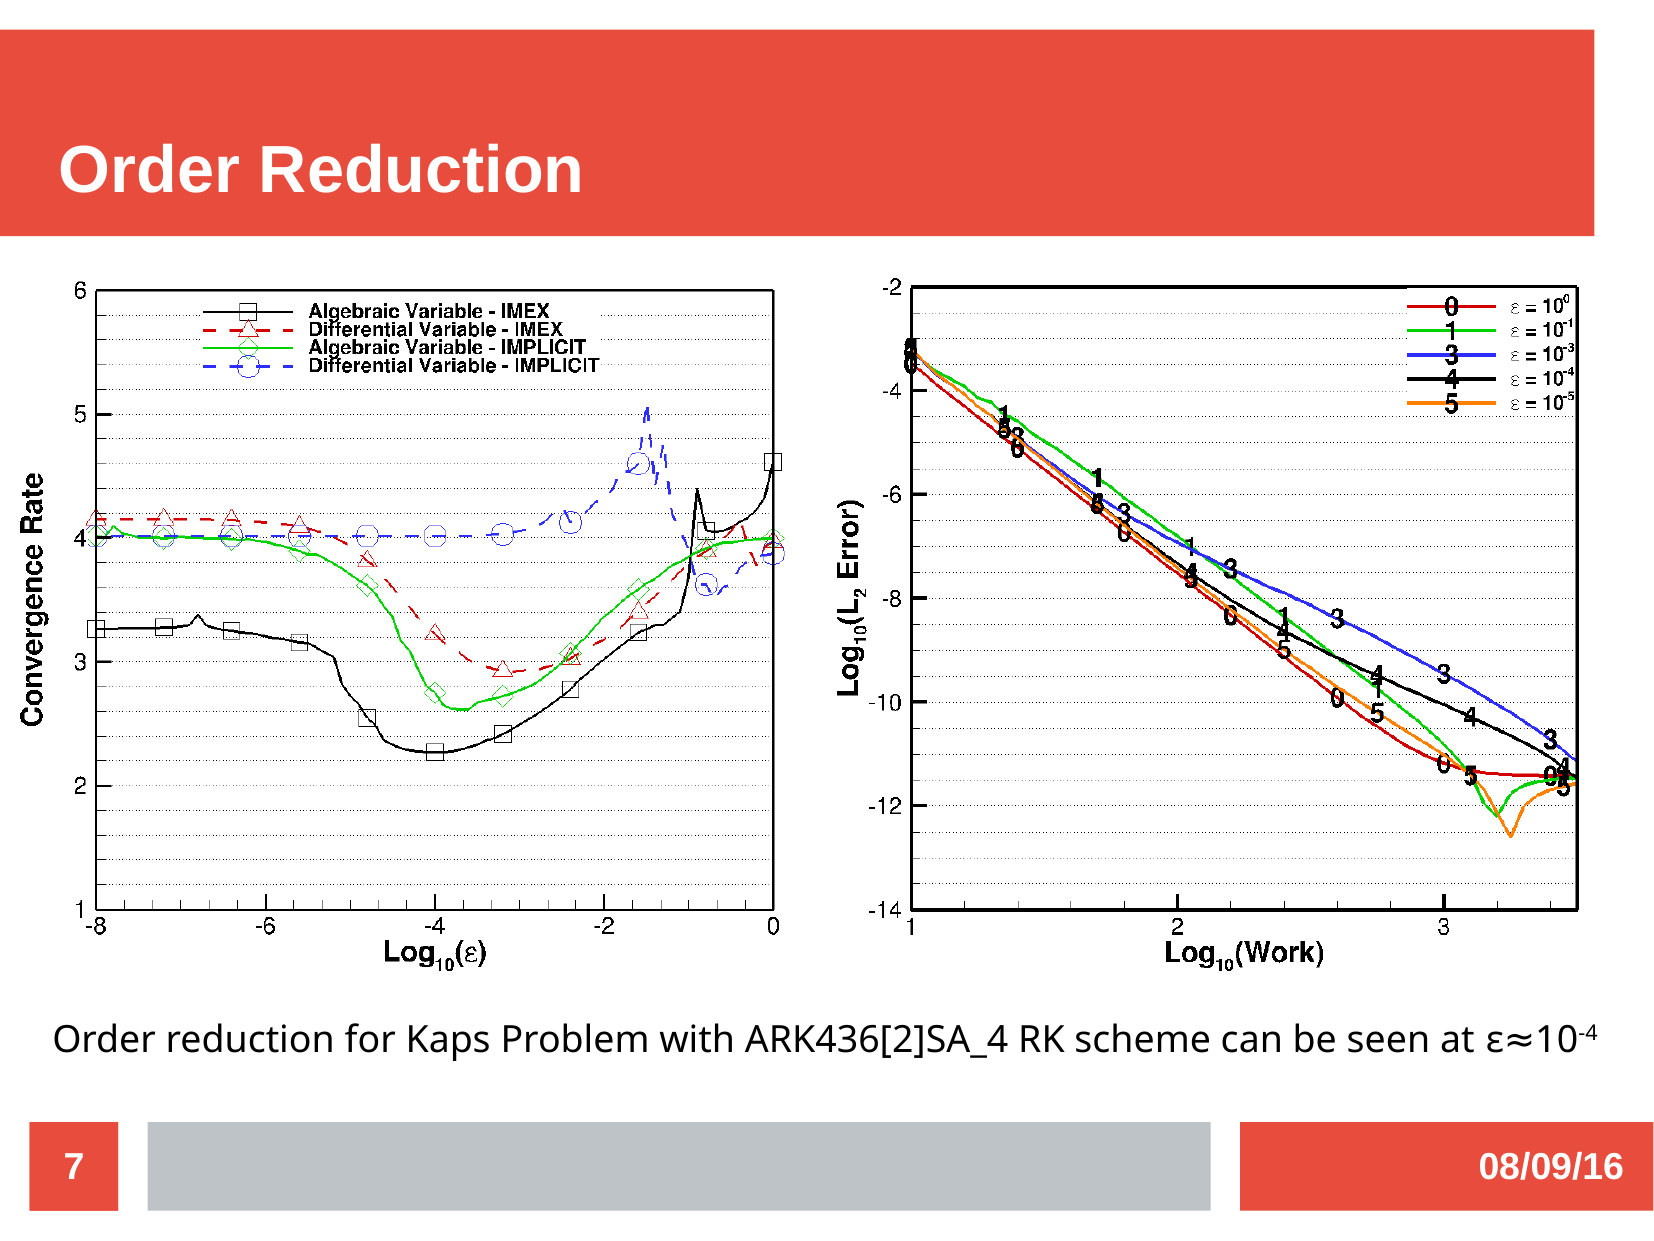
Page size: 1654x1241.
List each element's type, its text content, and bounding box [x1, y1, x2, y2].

picture [15, 255, 796, 980]
title Order Reduction [59, 59, 1595, 207]
picture [824, 255, 1605, 980]
text_box Order reduction for Kaps Problem with ARK436[2]SA_4 RK scheme can be seen at ε≈10-4 [0, 1005, 1651, 1068]
